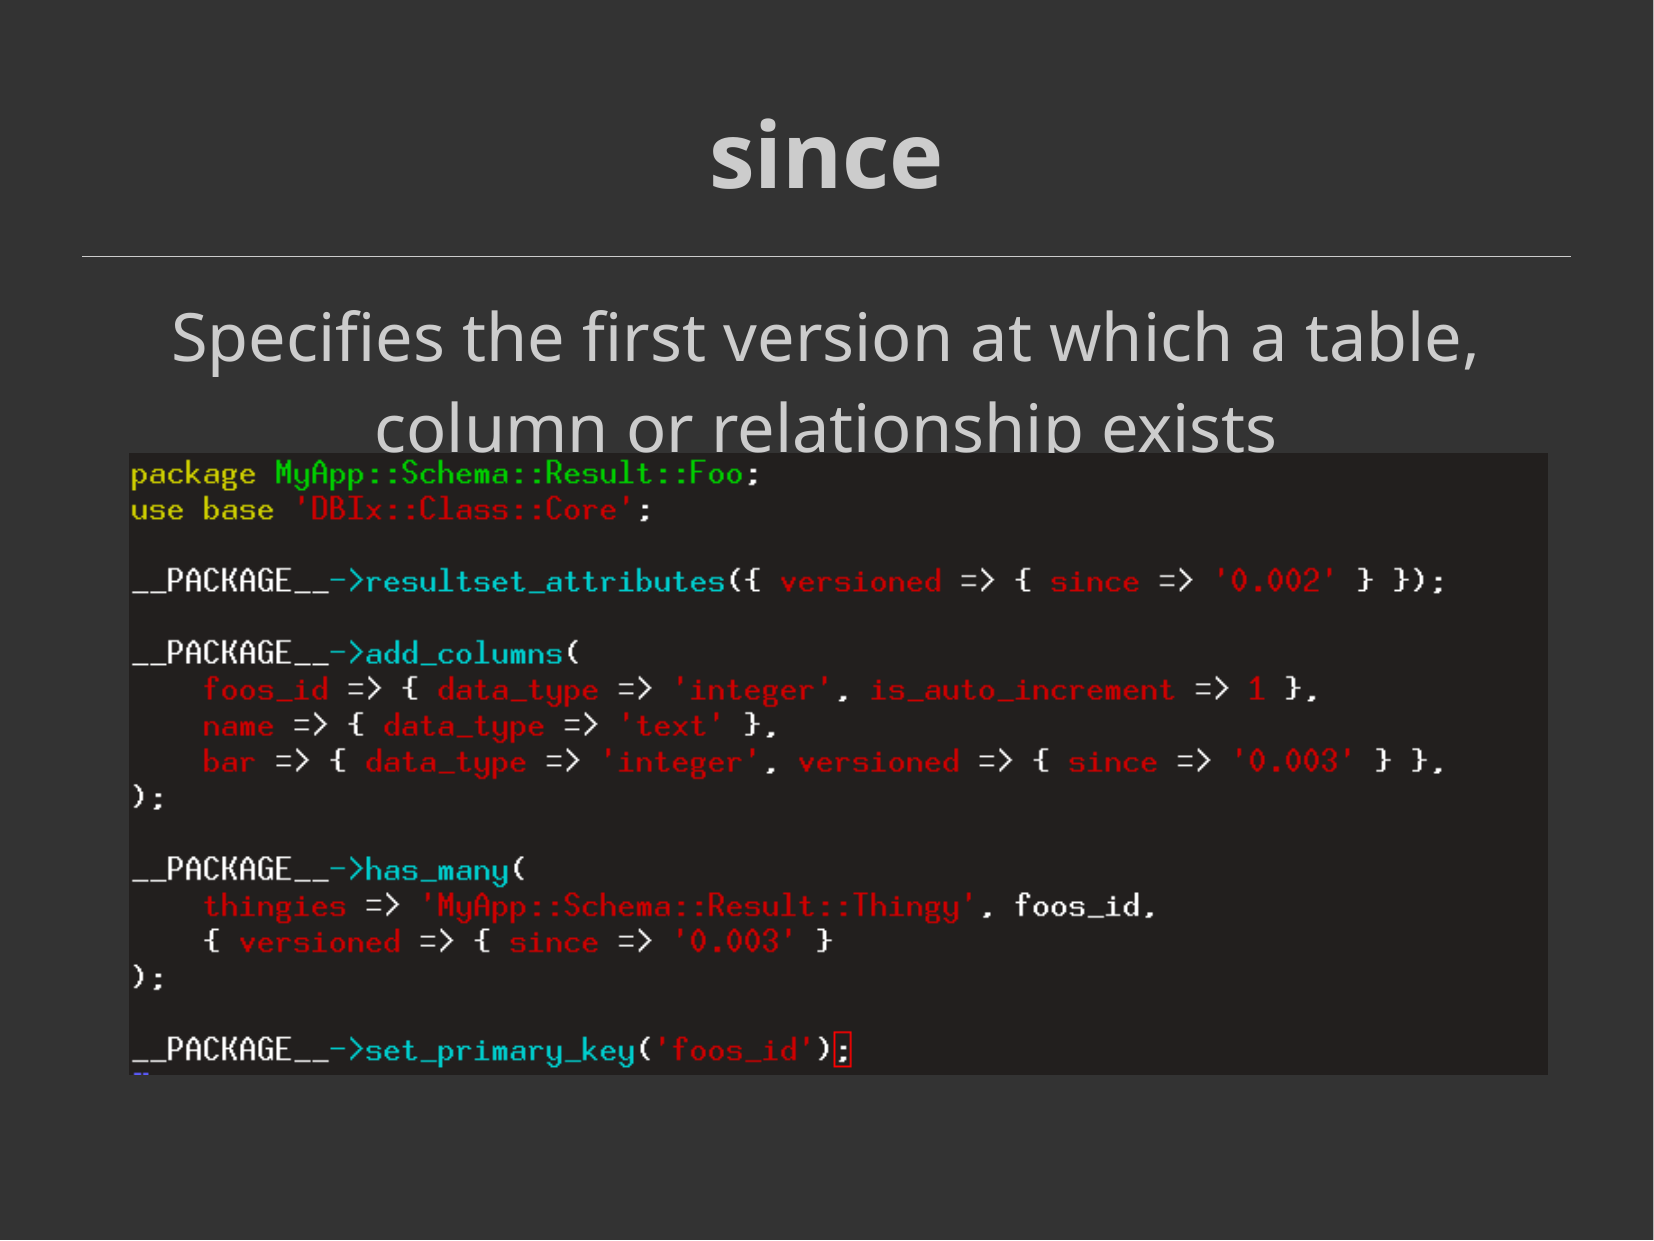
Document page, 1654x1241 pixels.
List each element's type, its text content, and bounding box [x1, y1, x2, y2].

picture [129, 453, 1548, 1075]
title since [82, 49, 1571, 257]
list Specifies the first version at which a table, column or relationship exists [82, 290, 1571, 1010]
